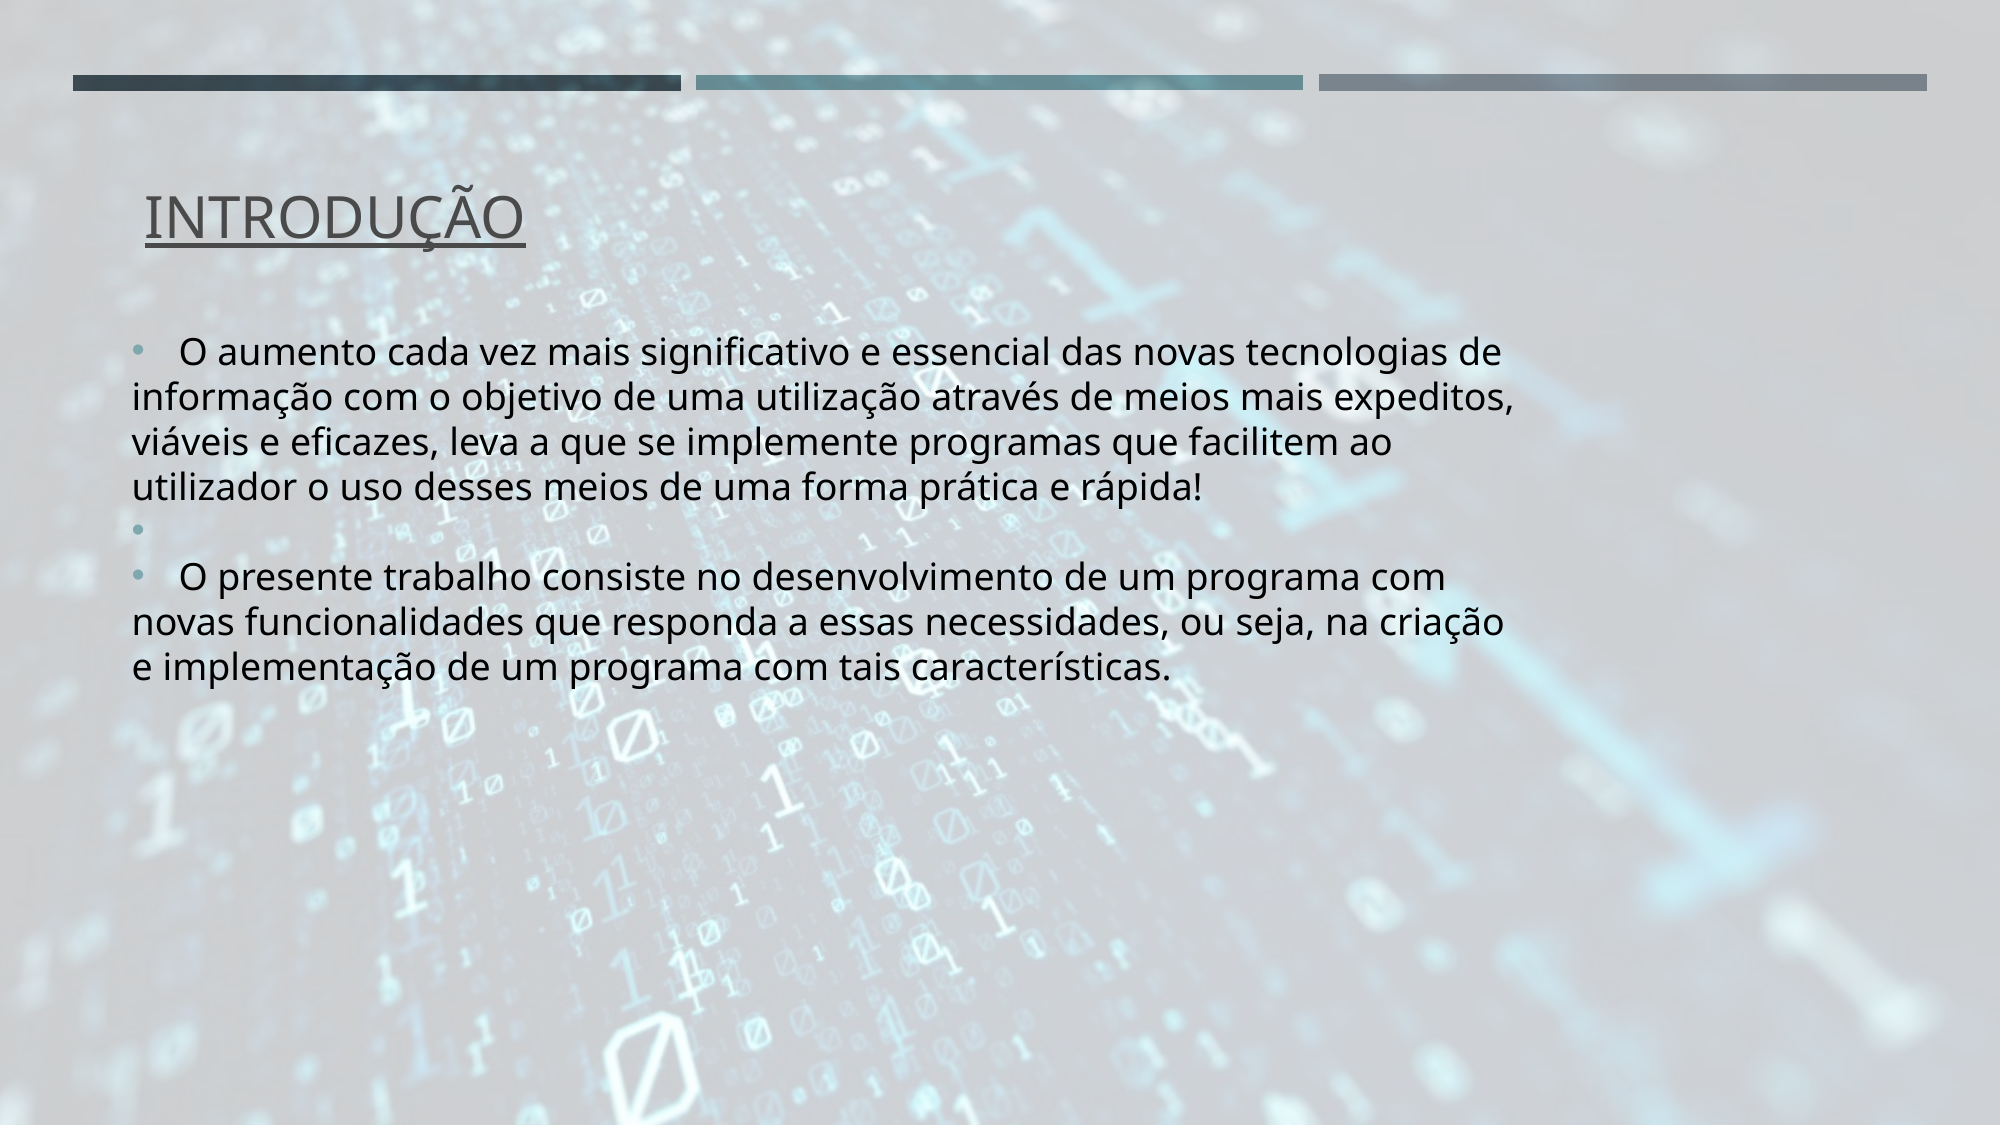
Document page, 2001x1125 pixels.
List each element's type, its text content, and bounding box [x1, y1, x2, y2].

text_box INTRODUÇÃO [129, 172, 1780, 259]
picture [0, 0, 2000, 1125]
text_box O aumento cada vez mais significativo e essencial das novas tecnologias de informação com o objetivo de uma utilização através de meios mais expeditos, viáveis e eficazes, leva a que se implemente programas que facilitem ao utilizador o uso desses meios de uma forma prática e rápida! O presente trabalho consiste no desenvolvimento de um programa com novas funcionalidades que responda a essas necessidades, ou seja, na criação e implementação de um programa com tais características. [116, 319, 1854, 745]
